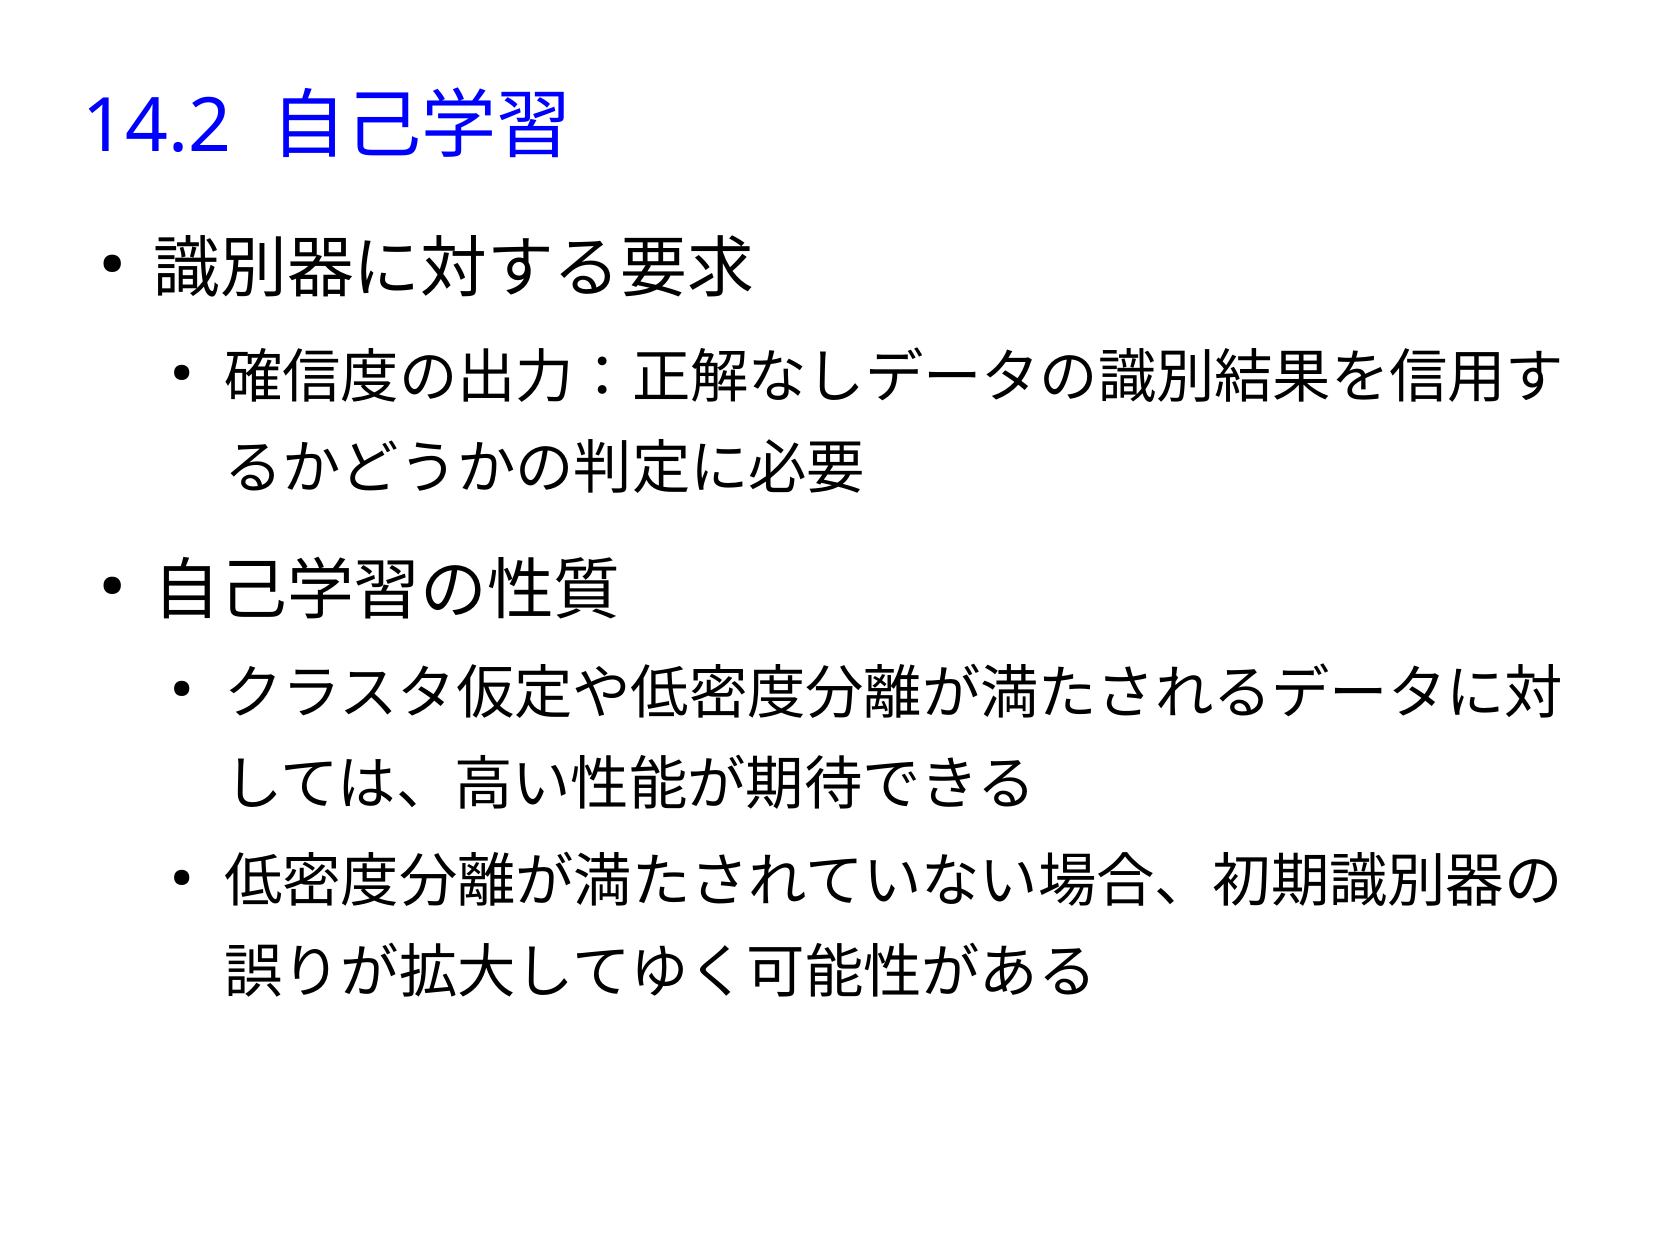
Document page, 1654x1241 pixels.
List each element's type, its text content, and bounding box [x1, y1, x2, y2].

title 14.2 自己学習 [82, 49, 1571, 196]
list 識別器に対する要求 確信度の出力：正解なしデータの識別結果を信用するかどうかの判定に必要 自己学習の性質 クラスタ仮定や低密度分離が満たされるデータに対しては、高い性能が期待できる 低密度分離が満たされていない場合、初期識別器の誤りが拡大してゆく可能性がある [82, 206, 1571, 1088]
